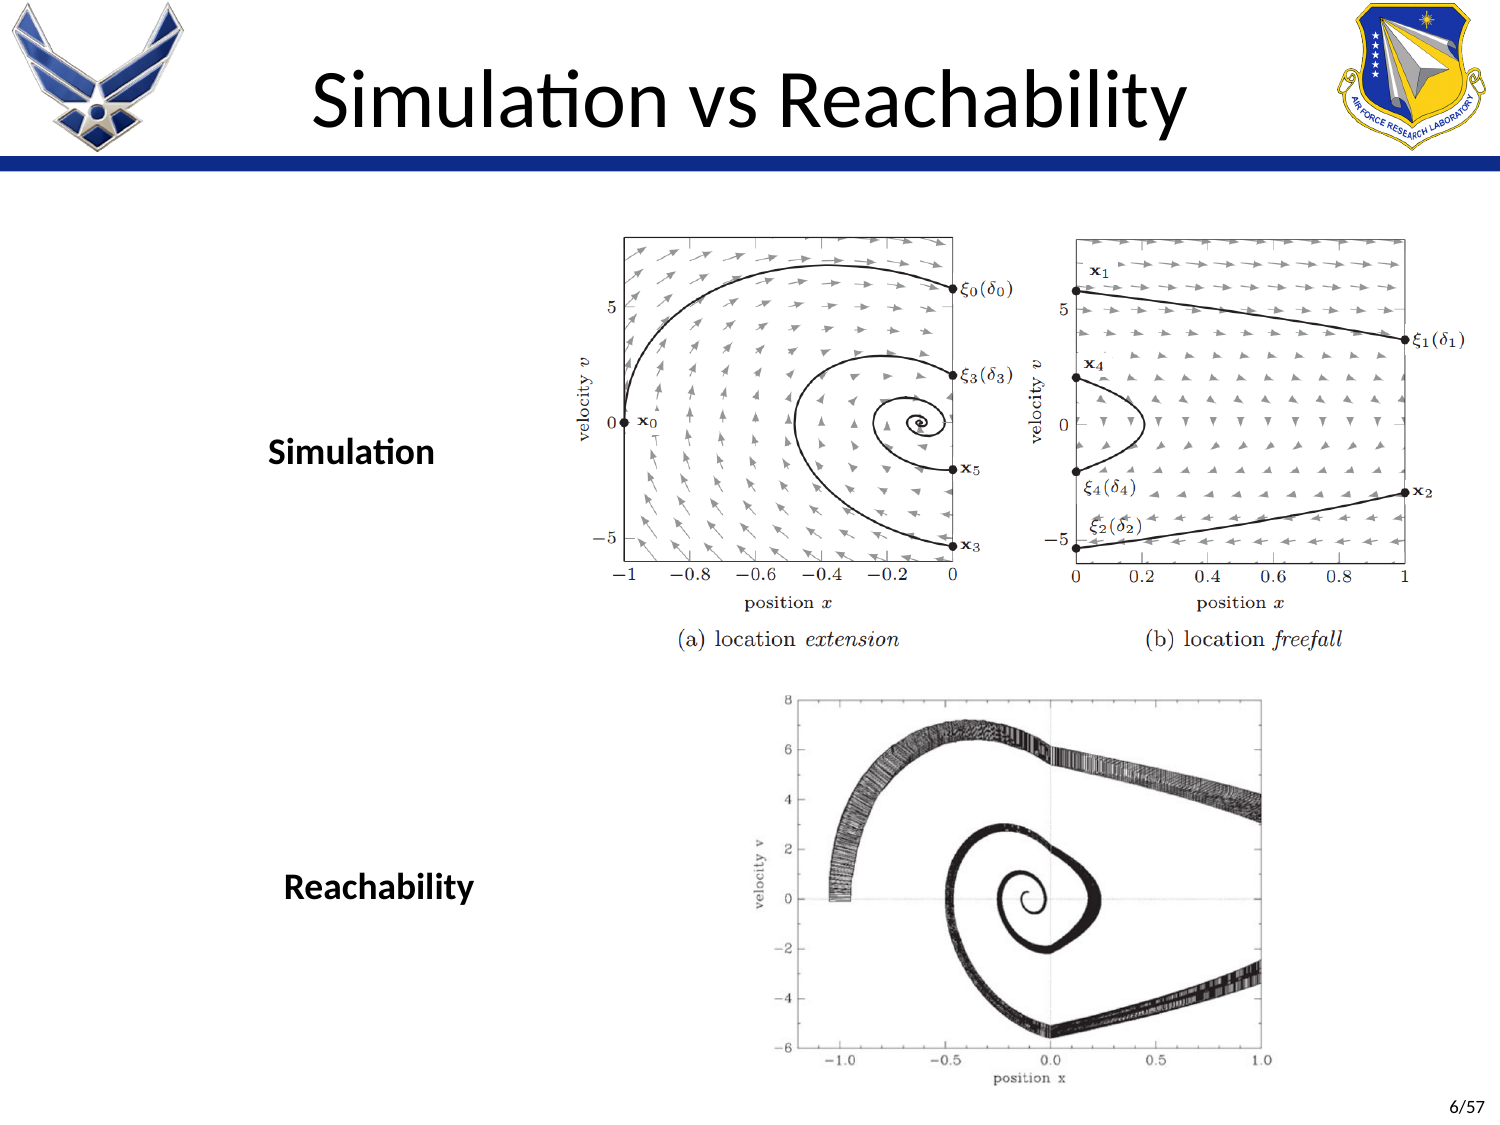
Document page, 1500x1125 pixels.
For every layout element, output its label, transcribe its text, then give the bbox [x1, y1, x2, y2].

picture [1425, 3, 1486, 151]
text_box Reachability [269, 854, 490, 915]
picture [750, 689, 1286, 1111]
text_box Simulation [253, 420, 451, 480]
title Simulation vs Reachability [75, 0, 1425, 188]
picture [571, 224, 1471, 661]
picture [2, 0, 75, 156]
